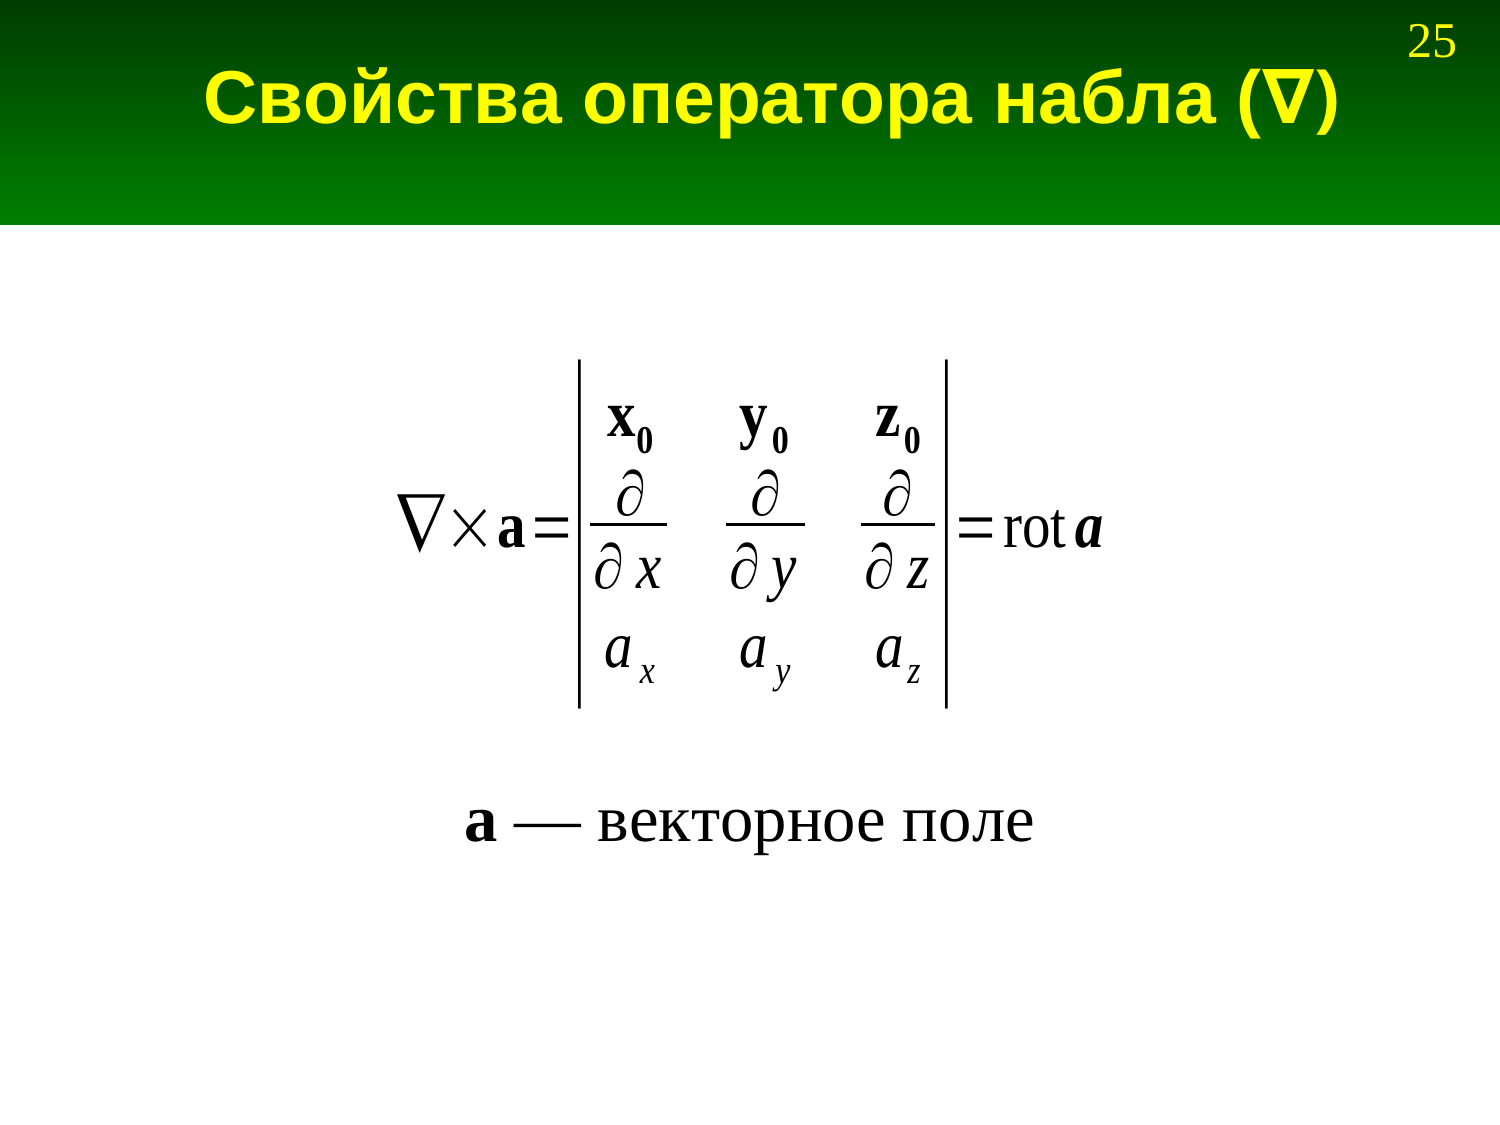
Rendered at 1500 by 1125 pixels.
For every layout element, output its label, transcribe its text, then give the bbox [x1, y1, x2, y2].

title Свойства оператора набла (∇) [123, 0, 1399, 188]
chart [379, 354, 1121, 709]
text_box a — векторное поле [449, 767, 1051, 863]
